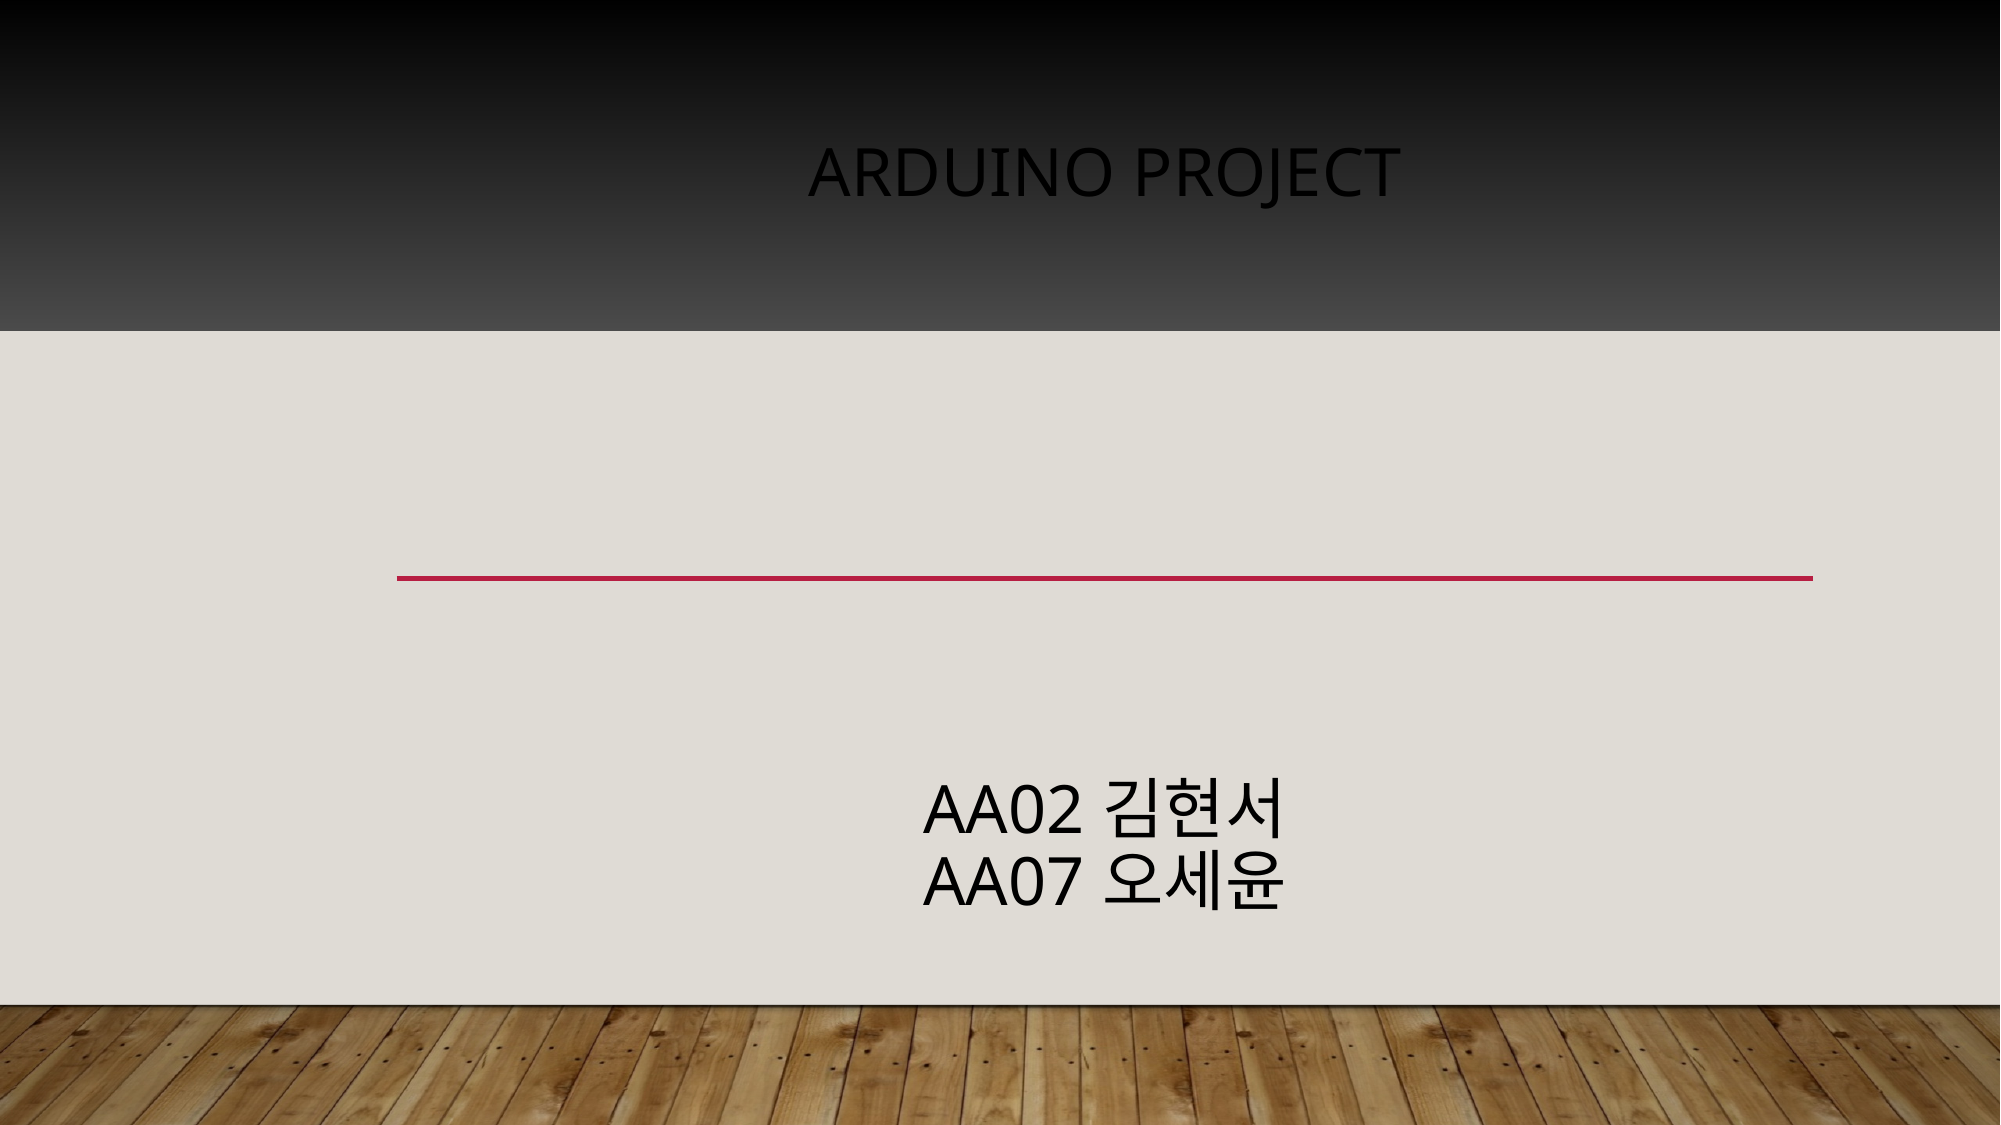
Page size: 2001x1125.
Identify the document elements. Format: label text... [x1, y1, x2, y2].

picture [0, 1005, 2000, 1125]
subtitle AA02 김현서 AA07 오세윤 [785, 769, 1425, 1037]
title ARDUINO PROJECT [396, 131, 1814, 549]
